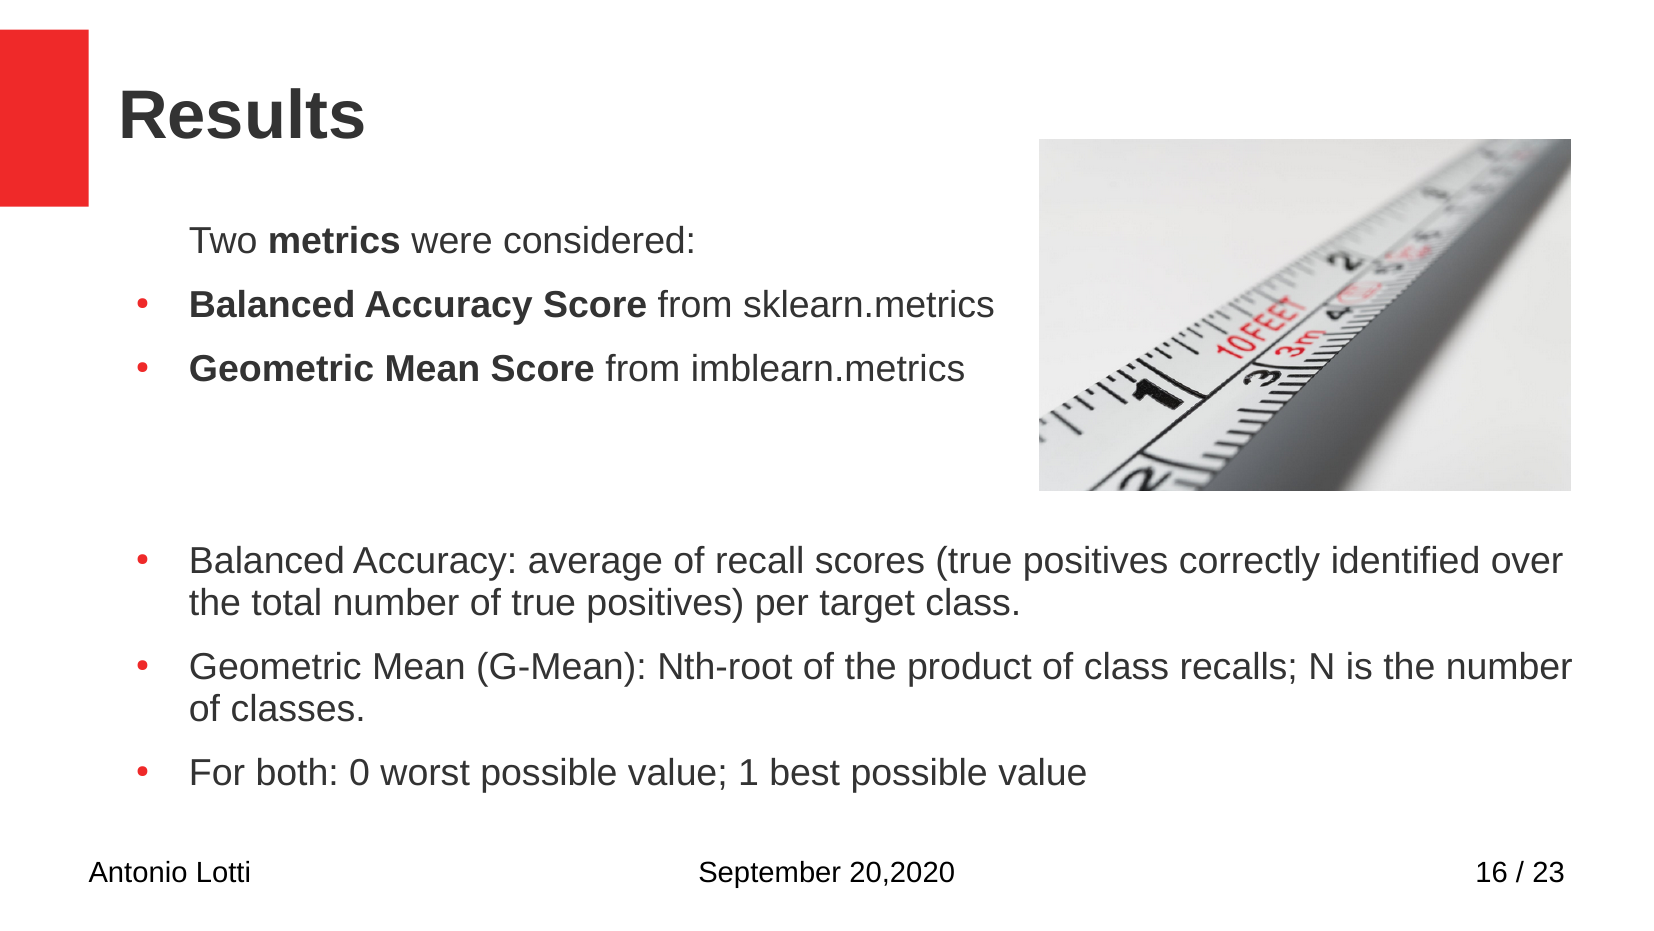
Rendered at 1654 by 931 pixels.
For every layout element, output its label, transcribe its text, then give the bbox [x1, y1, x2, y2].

title Results [118, 37, 1571, 193]
picture [1039, 139, 1571, 491]
list Two metrics were considered: Balanced Accuracy Score from sklearn.metrics Geometric Mean Score from imblearn.metrics Balanced Accuracy: average of recall scores (true positives correctly identified over the total number of true positives) per target class. Geometric Mean (G-Mean): Nth-root of the product of class recalls; N is the number of classes. For both: 0 worst possible value; 1 best possible value [118, 219, 1595, 759]
